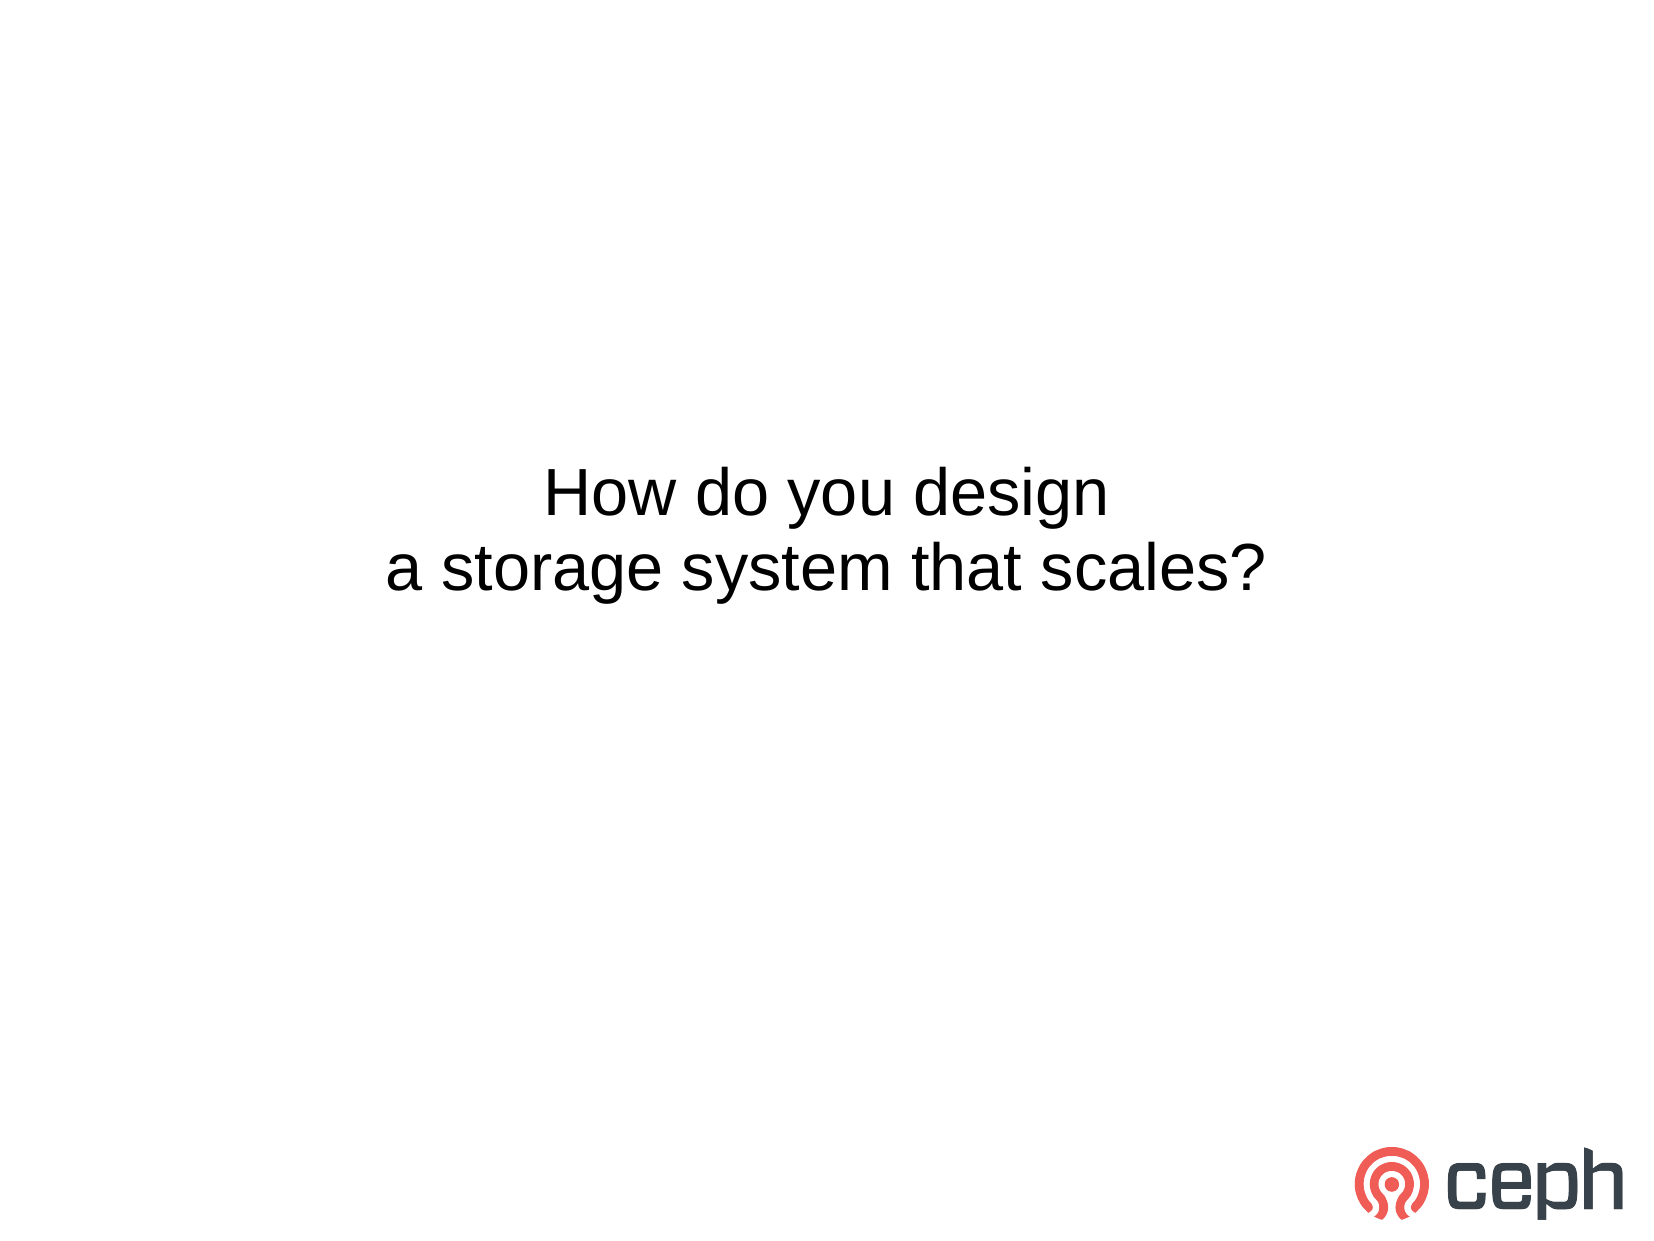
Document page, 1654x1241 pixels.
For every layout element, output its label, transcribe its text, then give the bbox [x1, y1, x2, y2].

subtitle How do you design a storage system that scales? [82, 49, 1571, 1010]
picture [1308, 1100, 1654, 1241]
